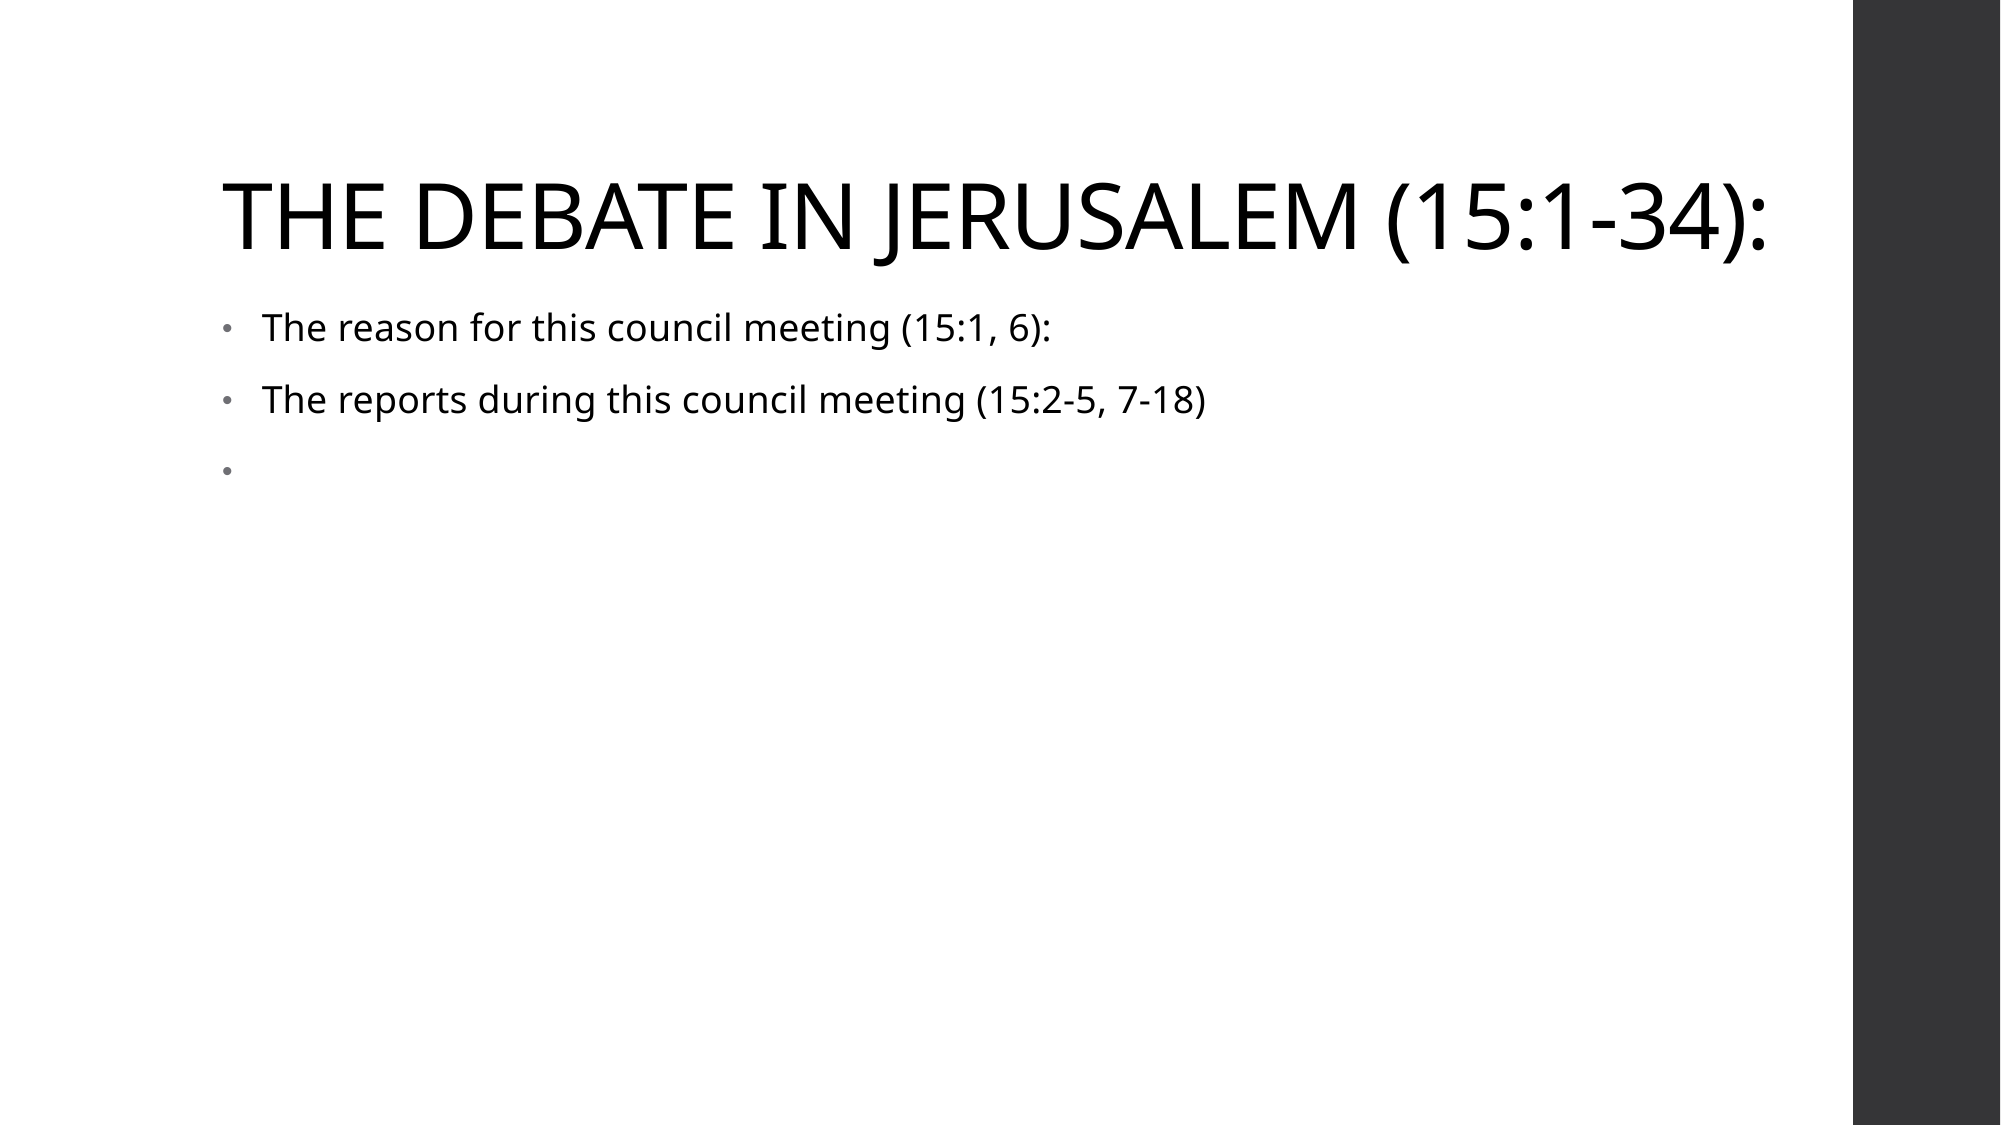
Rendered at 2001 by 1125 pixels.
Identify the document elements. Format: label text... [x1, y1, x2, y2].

title THE DEBATE IN JERUSALEM (15:1-34): [206, 60, 1797, 278]
list The reason for this council meeting (15:1, 6): The reports during this council meeting (15:2-5, 7-18) [206, 299, 1617, 1014]
